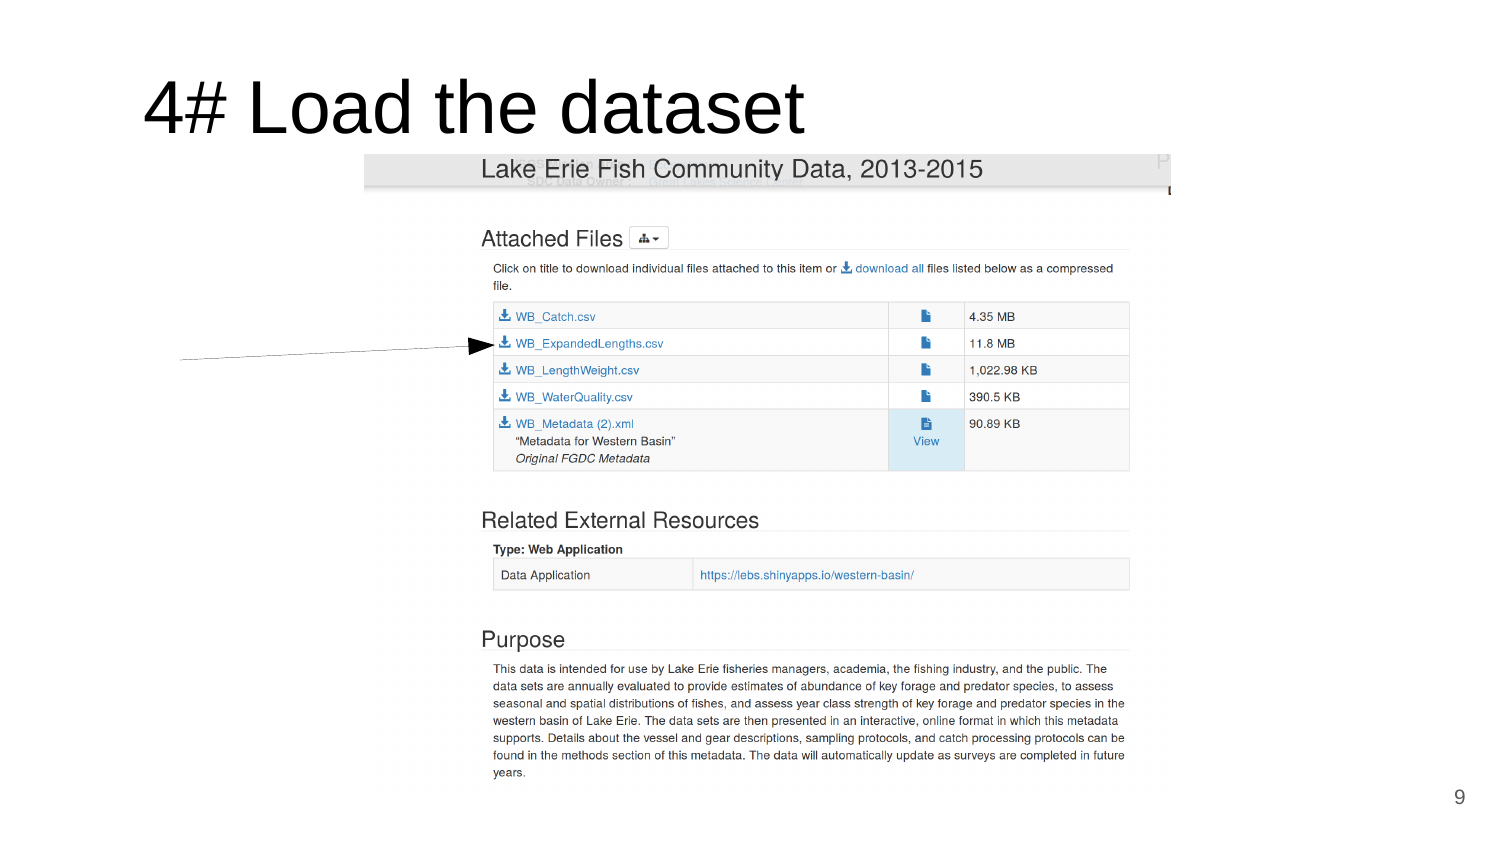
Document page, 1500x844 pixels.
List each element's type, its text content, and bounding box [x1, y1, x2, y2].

text_box 9 [1452, 783, 1468, 809]
picture [364, 154, 1171, 796]
title 4# Load the dataset [141, 56, 1358, 200]
